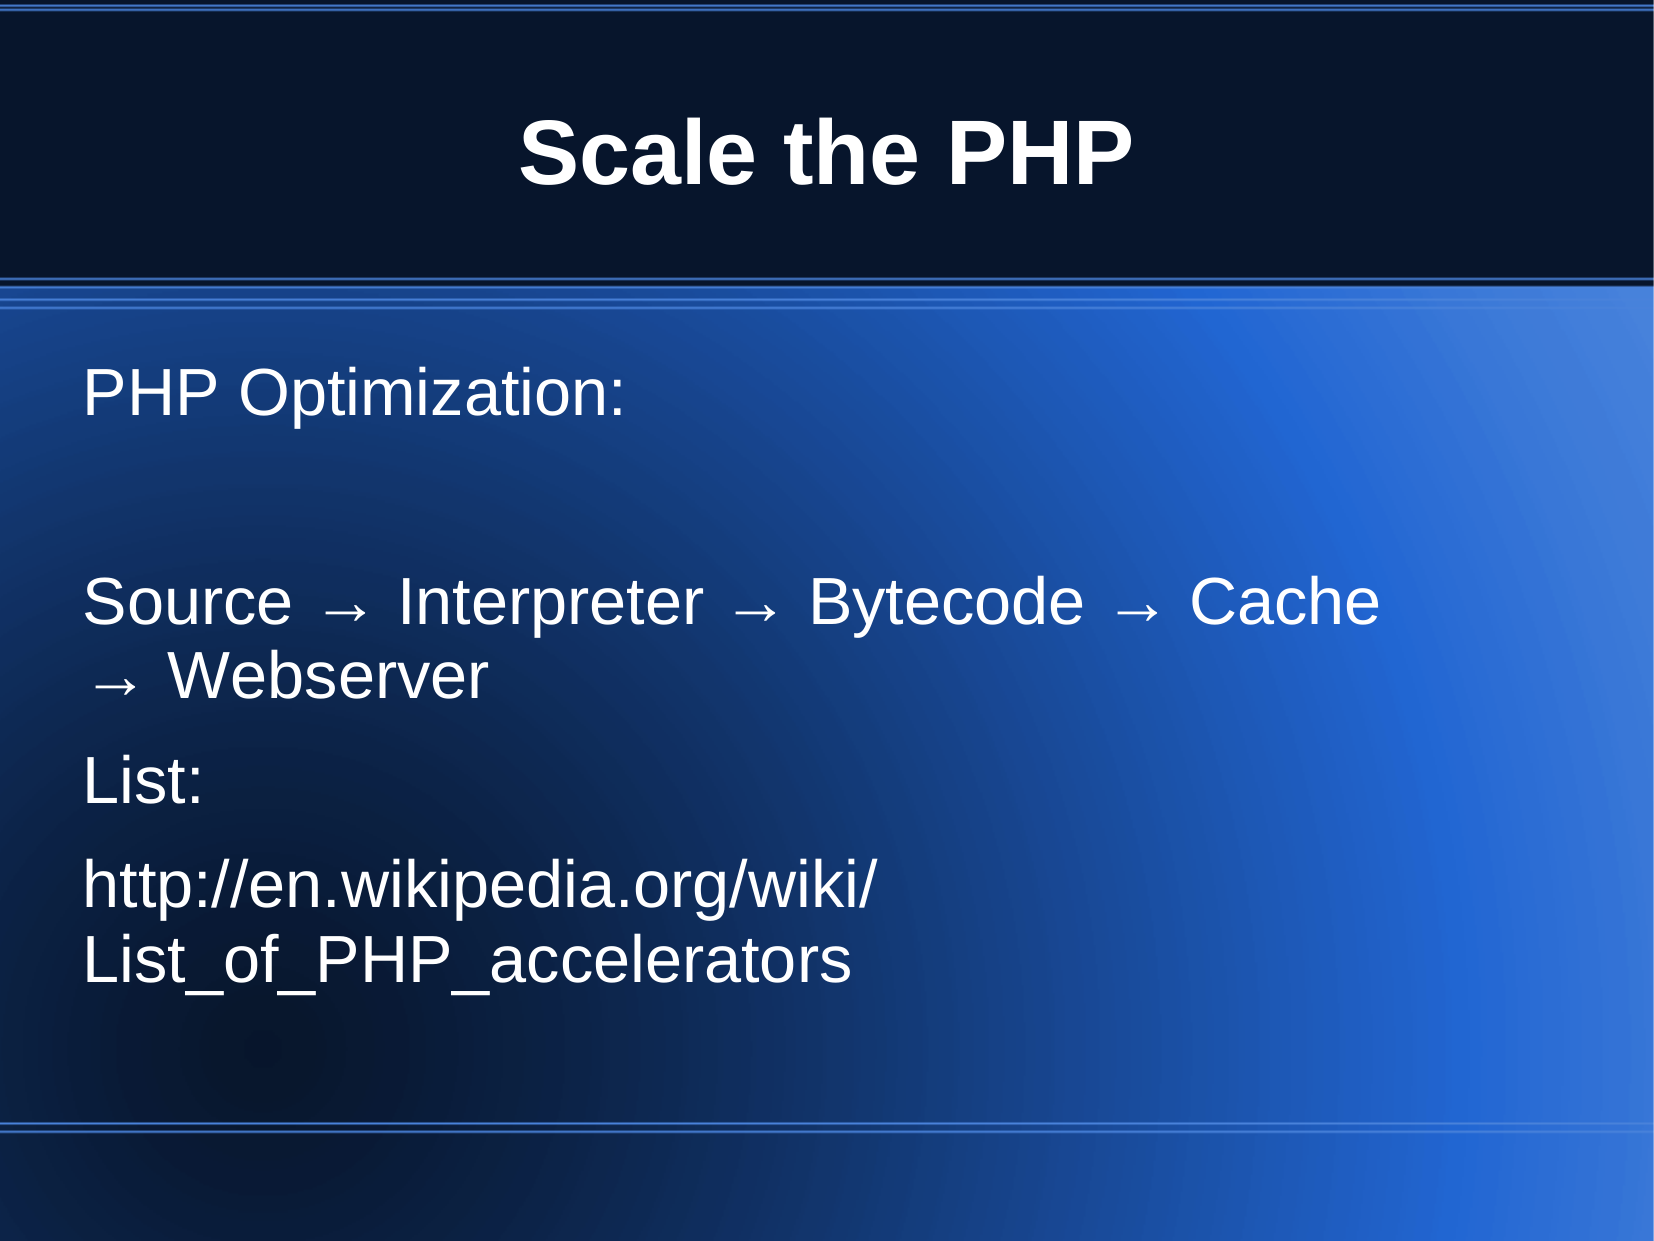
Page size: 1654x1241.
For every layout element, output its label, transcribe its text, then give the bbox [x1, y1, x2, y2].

title Scale the PHP [82, 49, 1571, 257]
picture [0, 0, 1654, 1241]
list PHP Optimization: Source → Interpreter → Bytecode → Cache → Webserver List: http://en.wikipedia.org/wiki/List_of_PHP_accelerators [82, 355, 1565, 1174]
